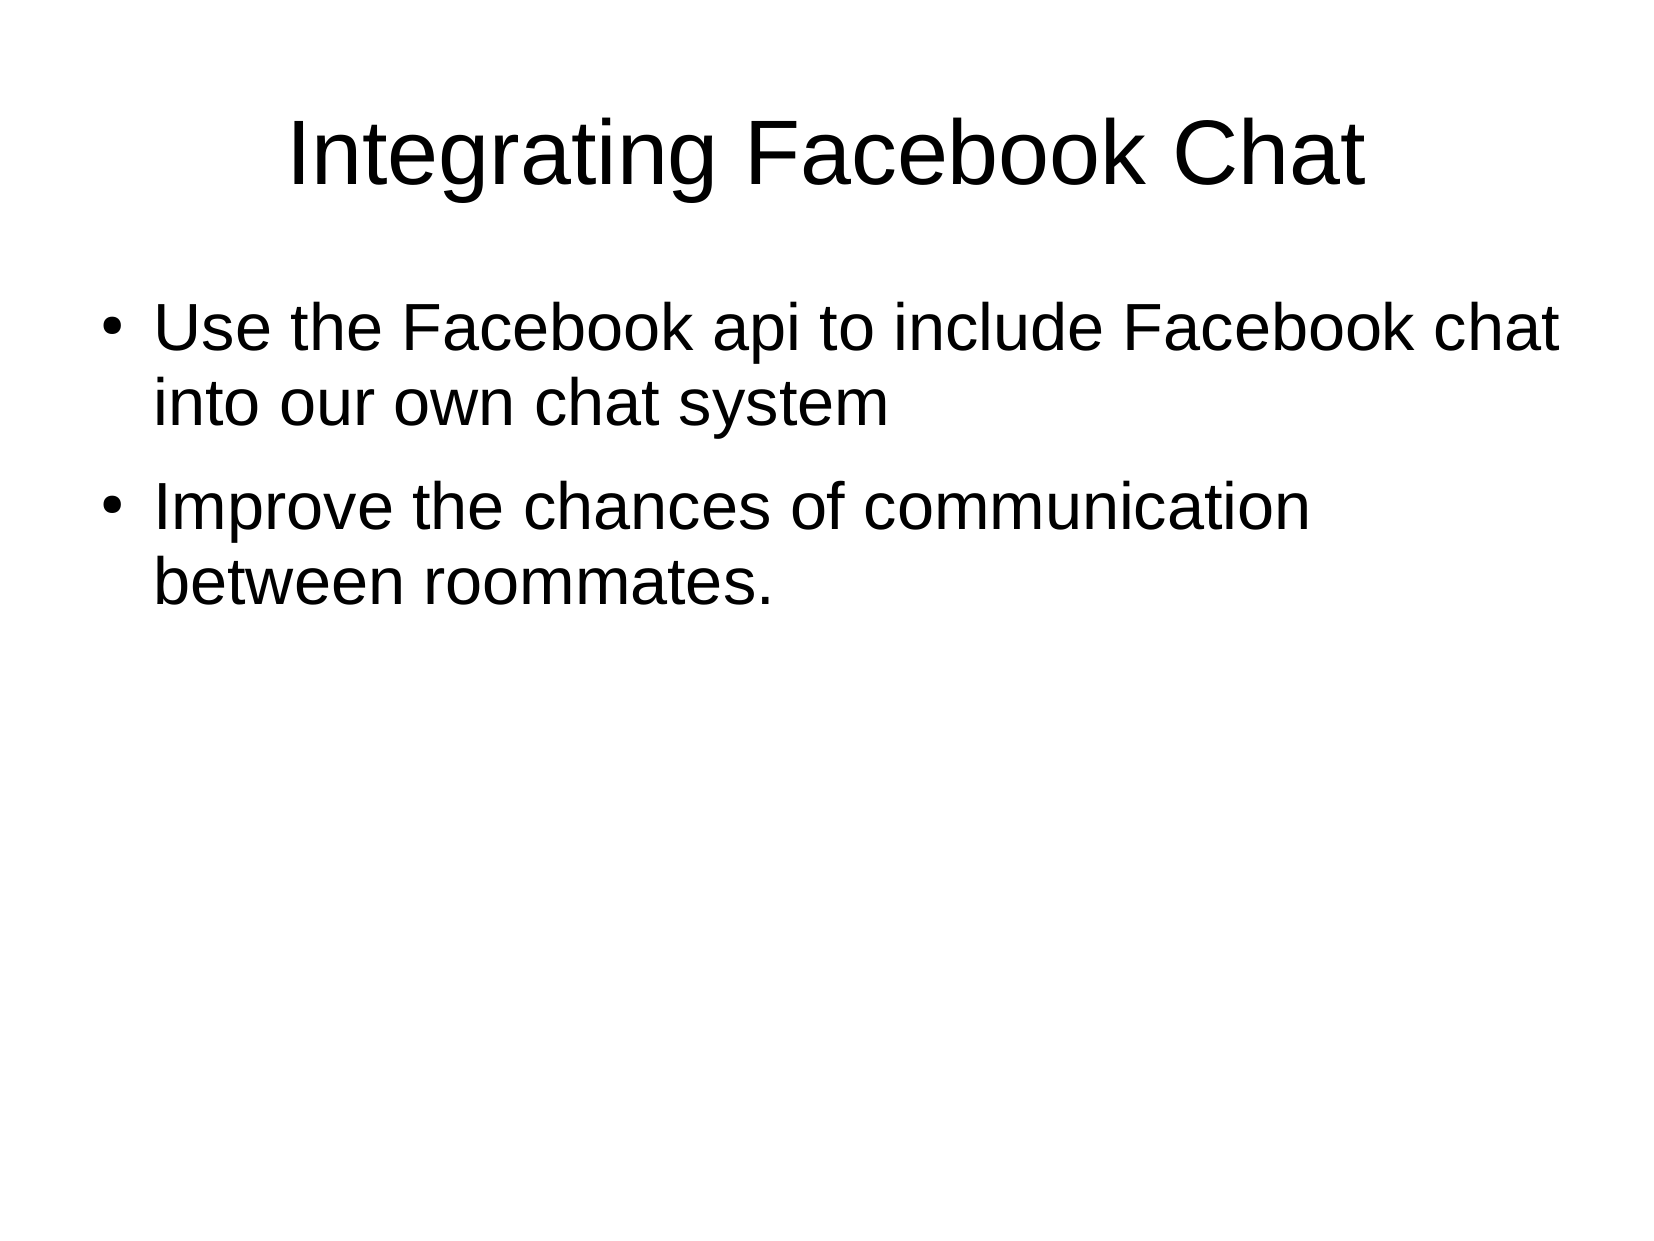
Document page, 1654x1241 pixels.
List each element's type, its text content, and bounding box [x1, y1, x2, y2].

list Use the Facebook api to include Facebook chat into our own chat system Improve the chances of communication between roommates. [82, 290, 1571, 1109]
title Integrating Facebook Chat [82, 49, 1571, 257]
